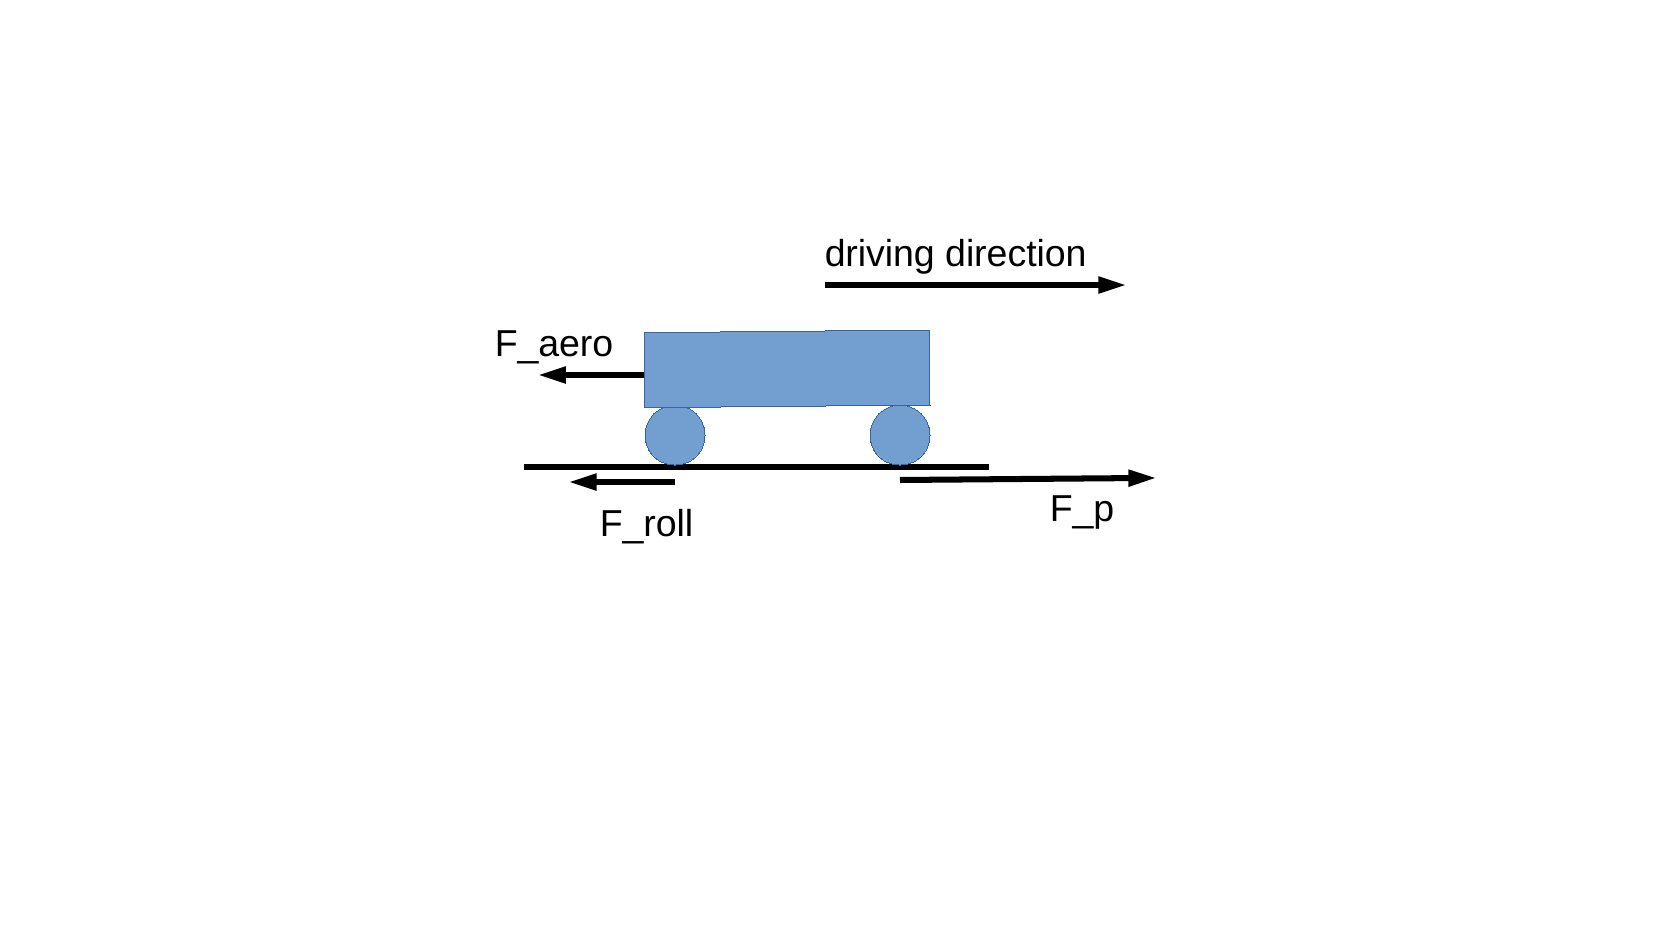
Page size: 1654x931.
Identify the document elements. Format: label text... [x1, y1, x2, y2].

text_box F_aero [480, 315, 631, 376]
text_box F_p [1035, 480, 1156, 541]
text_box driving direction [810, 225, 1111, 288]
text_box F_roll [585, 495, 721, 556]
text_box [644, 330, 931, 466]
